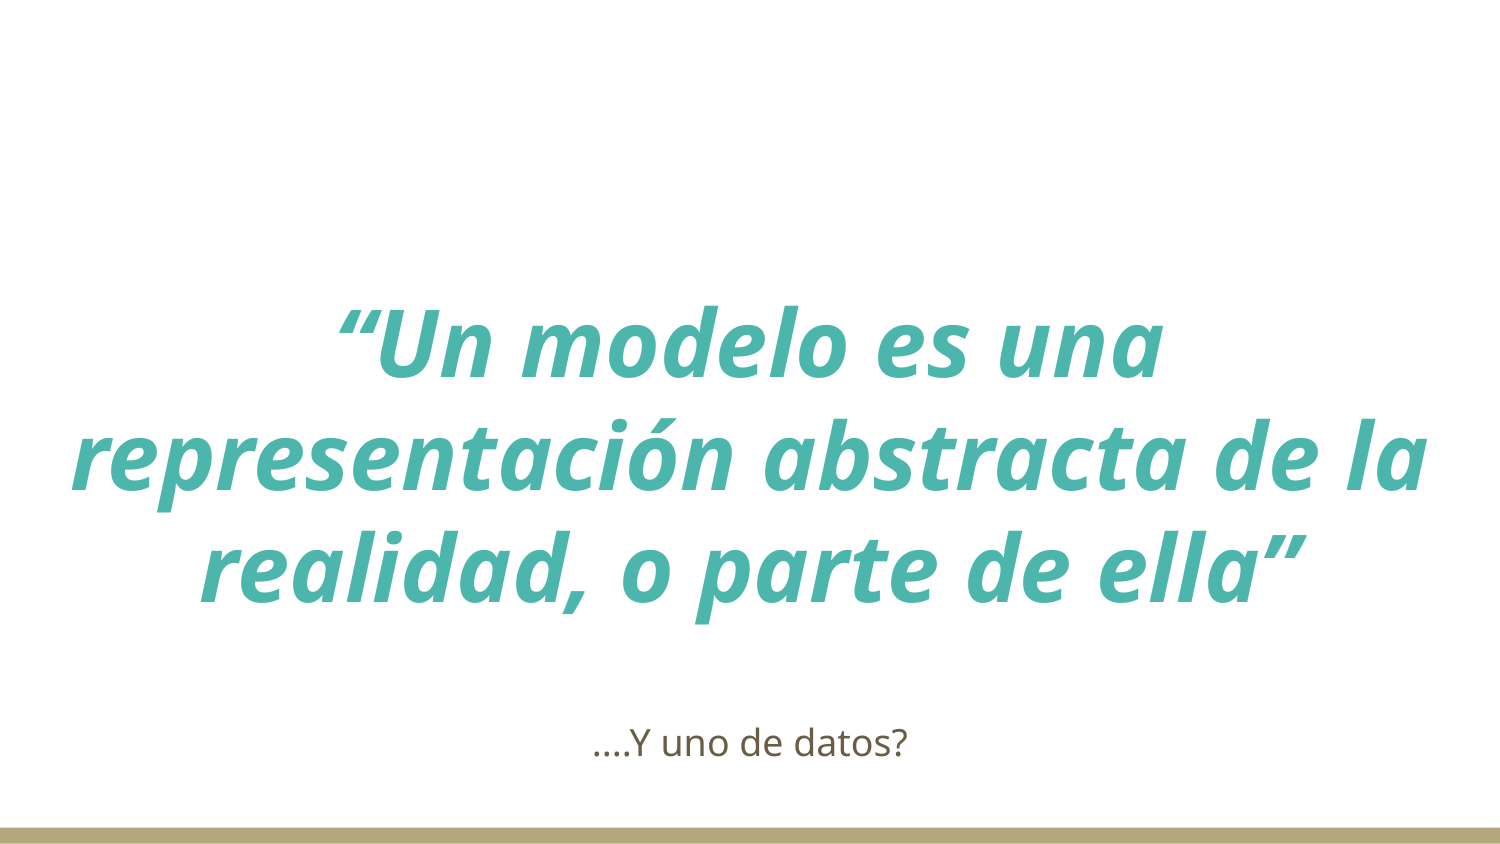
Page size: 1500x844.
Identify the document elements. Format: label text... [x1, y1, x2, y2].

list ....Y uno de datos? [51, 696, 1449, 844]
title “Un modelo es una representación abstracta de la realidad, o parte de ella” [51, 326, 1449, 579]
